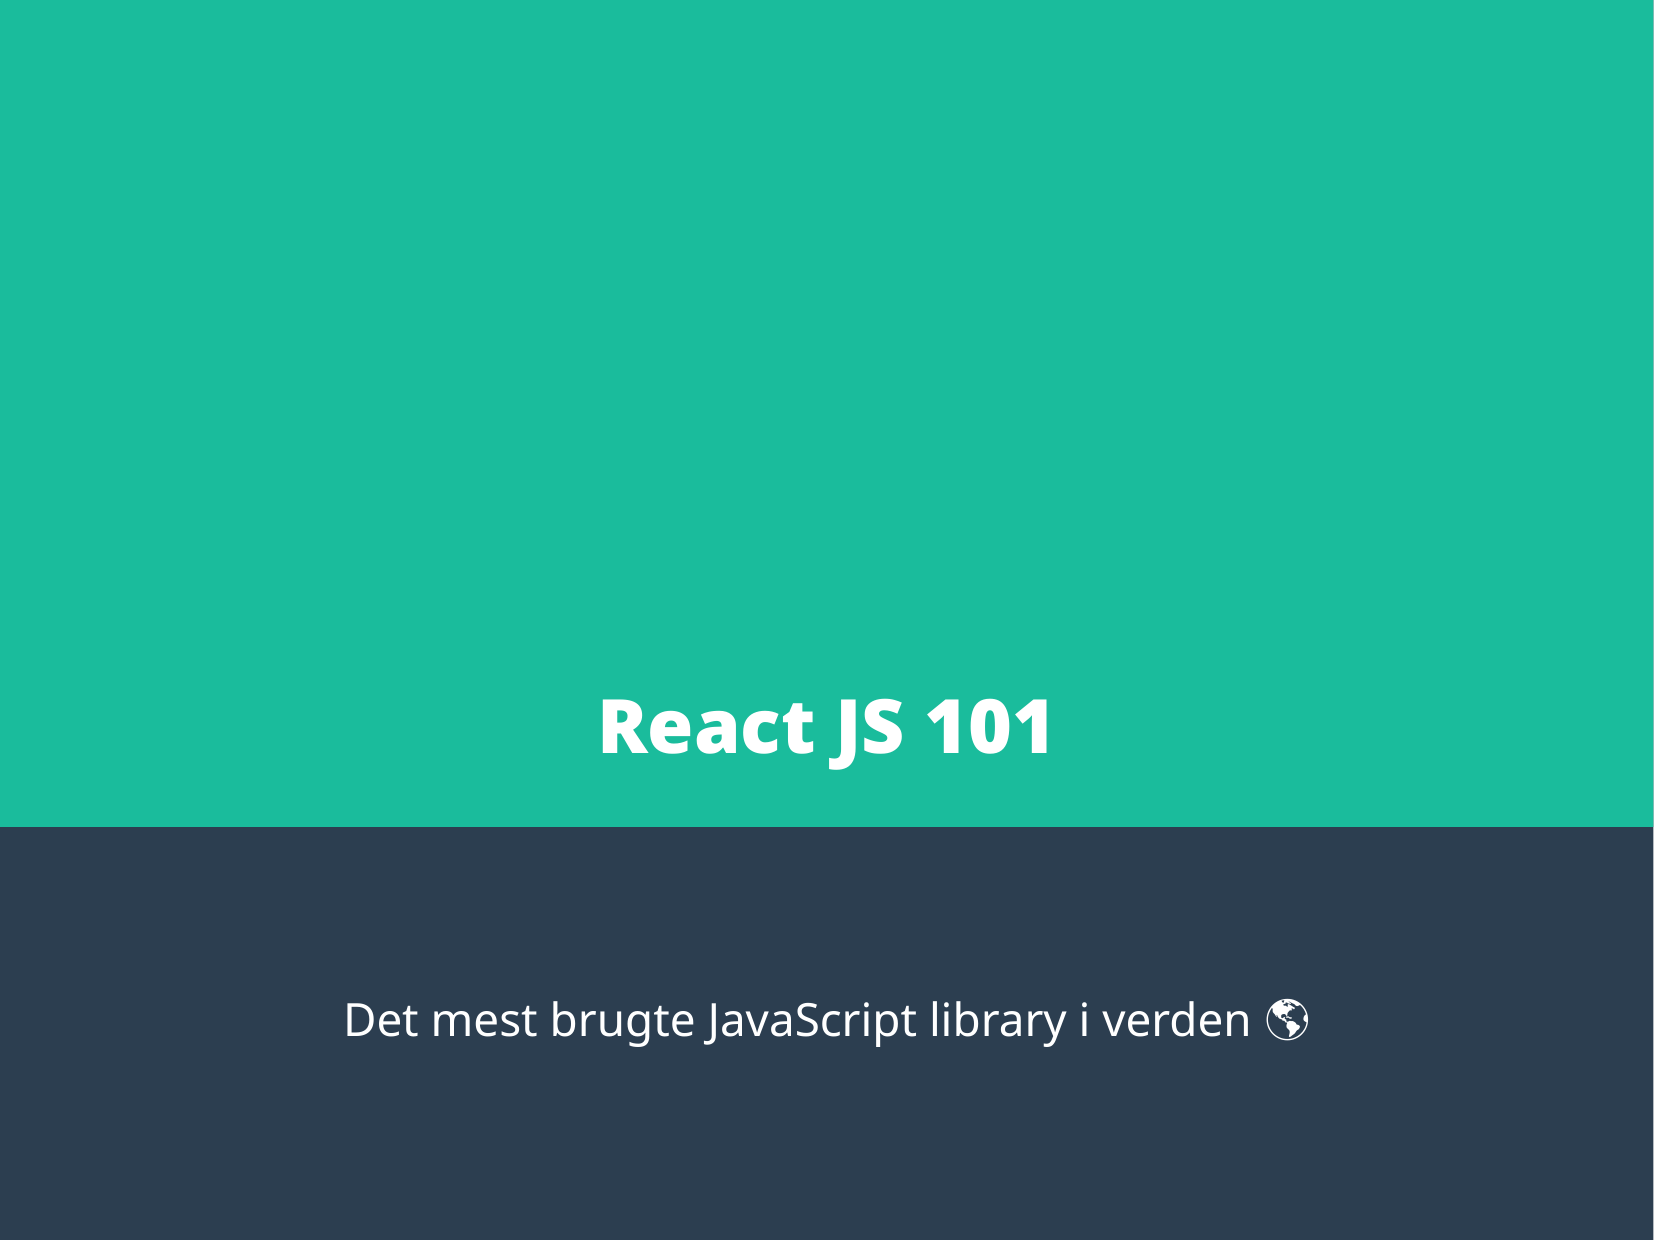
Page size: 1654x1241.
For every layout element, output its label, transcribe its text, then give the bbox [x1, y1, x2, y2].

subtitle Det mest brugte JavaScript library i verden 🌎 [59, 856, 1595, 1182]
title React JS 101 [59, 620, 1595, 778]
